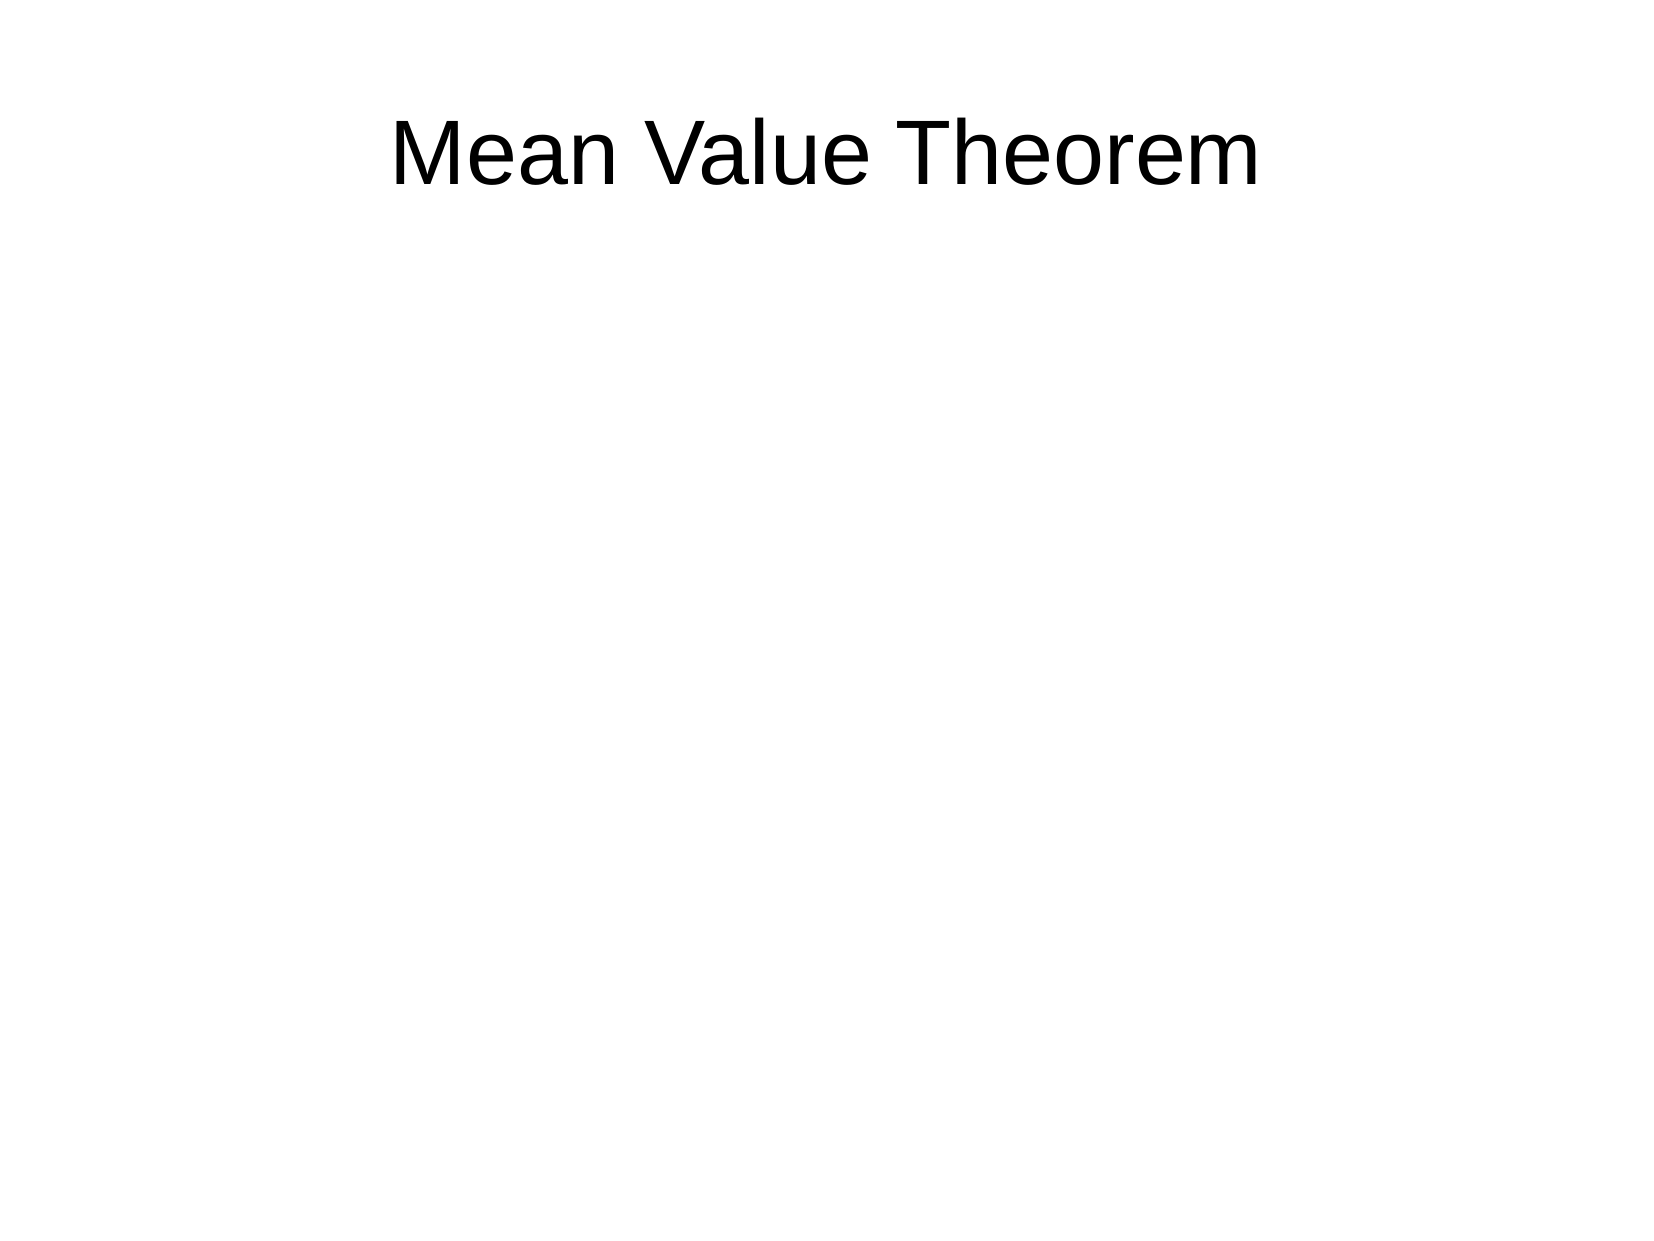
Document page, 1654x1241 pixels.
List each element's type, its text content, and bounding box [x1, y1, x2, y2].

title Mean Value Theorem [82, 49, 1571, 257]
